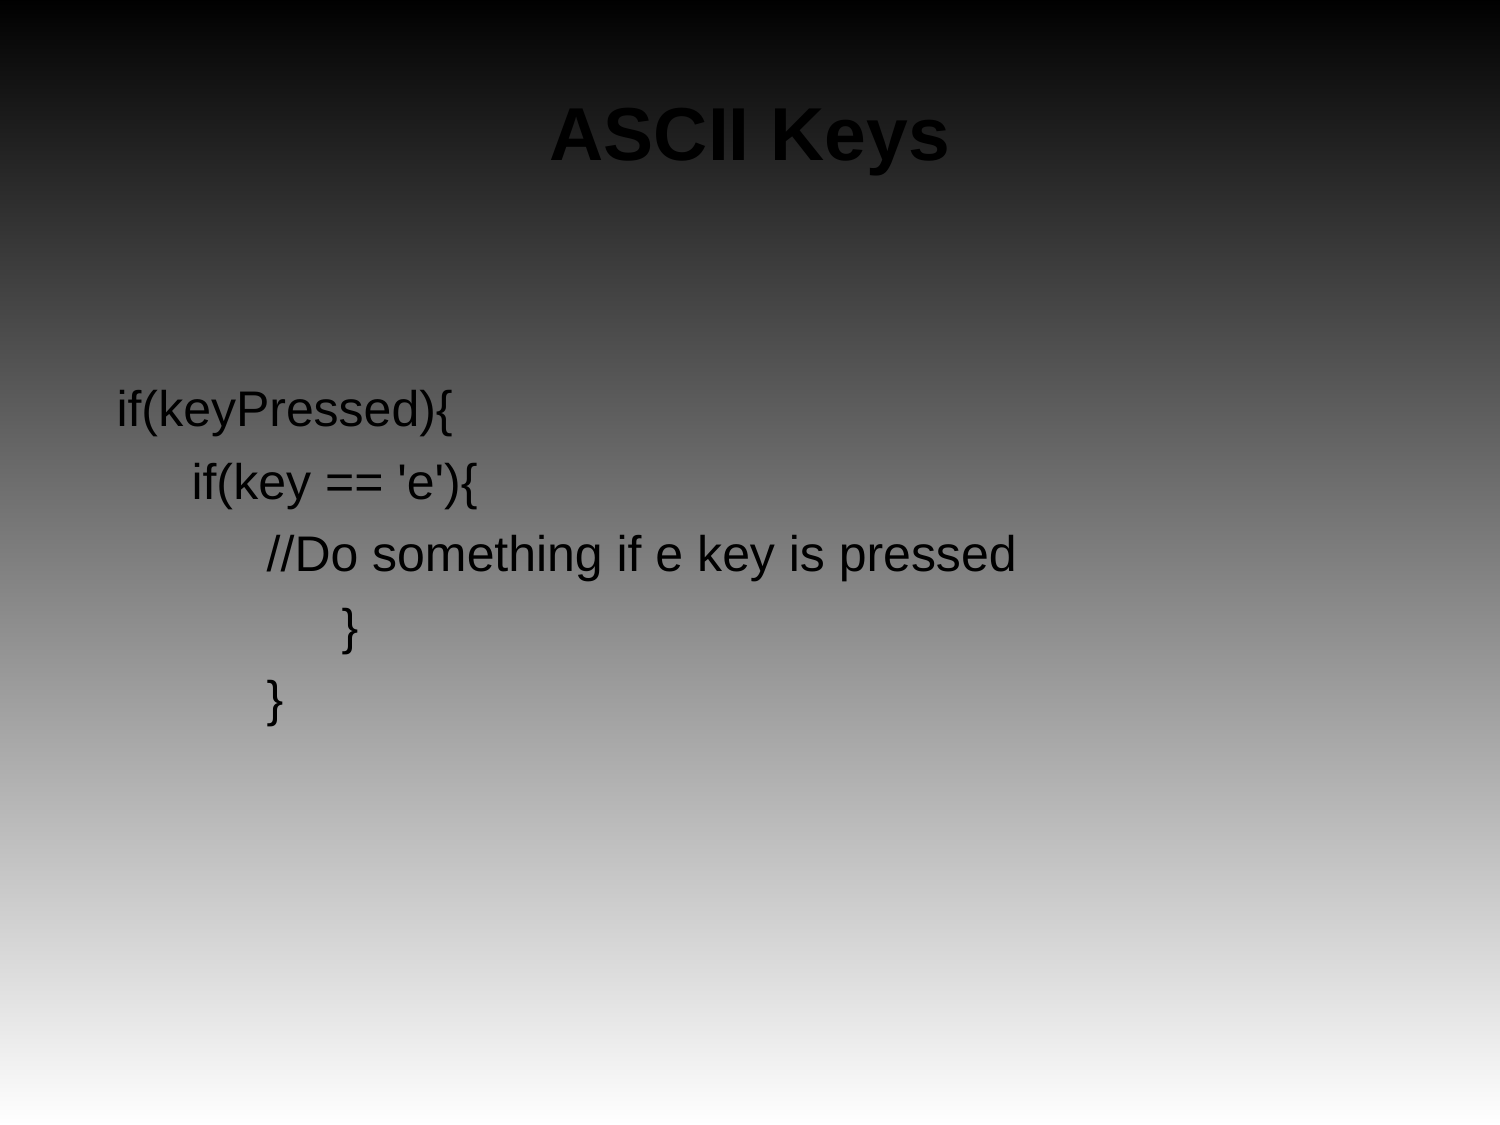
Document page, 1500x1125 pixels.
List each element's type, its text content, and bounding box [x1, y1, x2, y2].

text_box if(keyPressed){ if(key == 'e'){ //Do something if e key is pressed } } [101, 361, 1425, 983]
title ASCII Keys [75, 83, 1425, 191]
